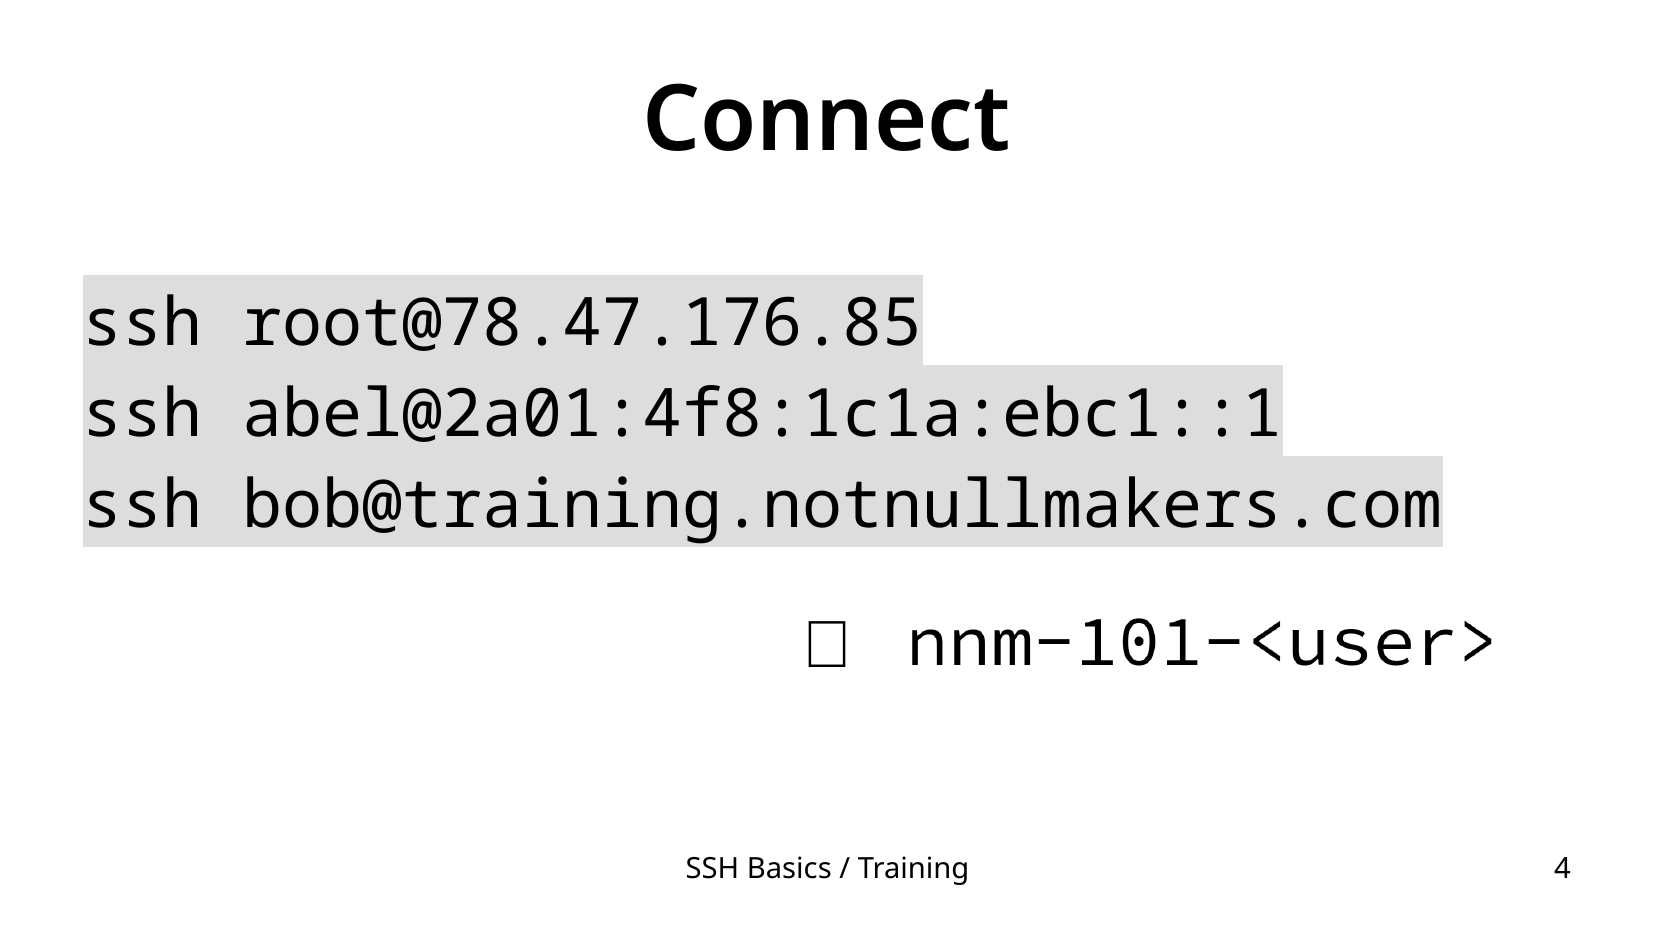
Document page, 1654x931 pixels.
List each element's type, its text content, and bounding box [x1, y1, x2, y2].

title Connect [82, 37, 1571, 193]
picture [900, 599, 1501, 682]
subtitle ssh root@78.47.176.85 ssh abel@2a01:4f8:1c1a:ebc1::1 ssh bob@training.notnullmakers.com [82, 274, 1571, 657]
text_box 🤫 [787, 600, 938, 690]
